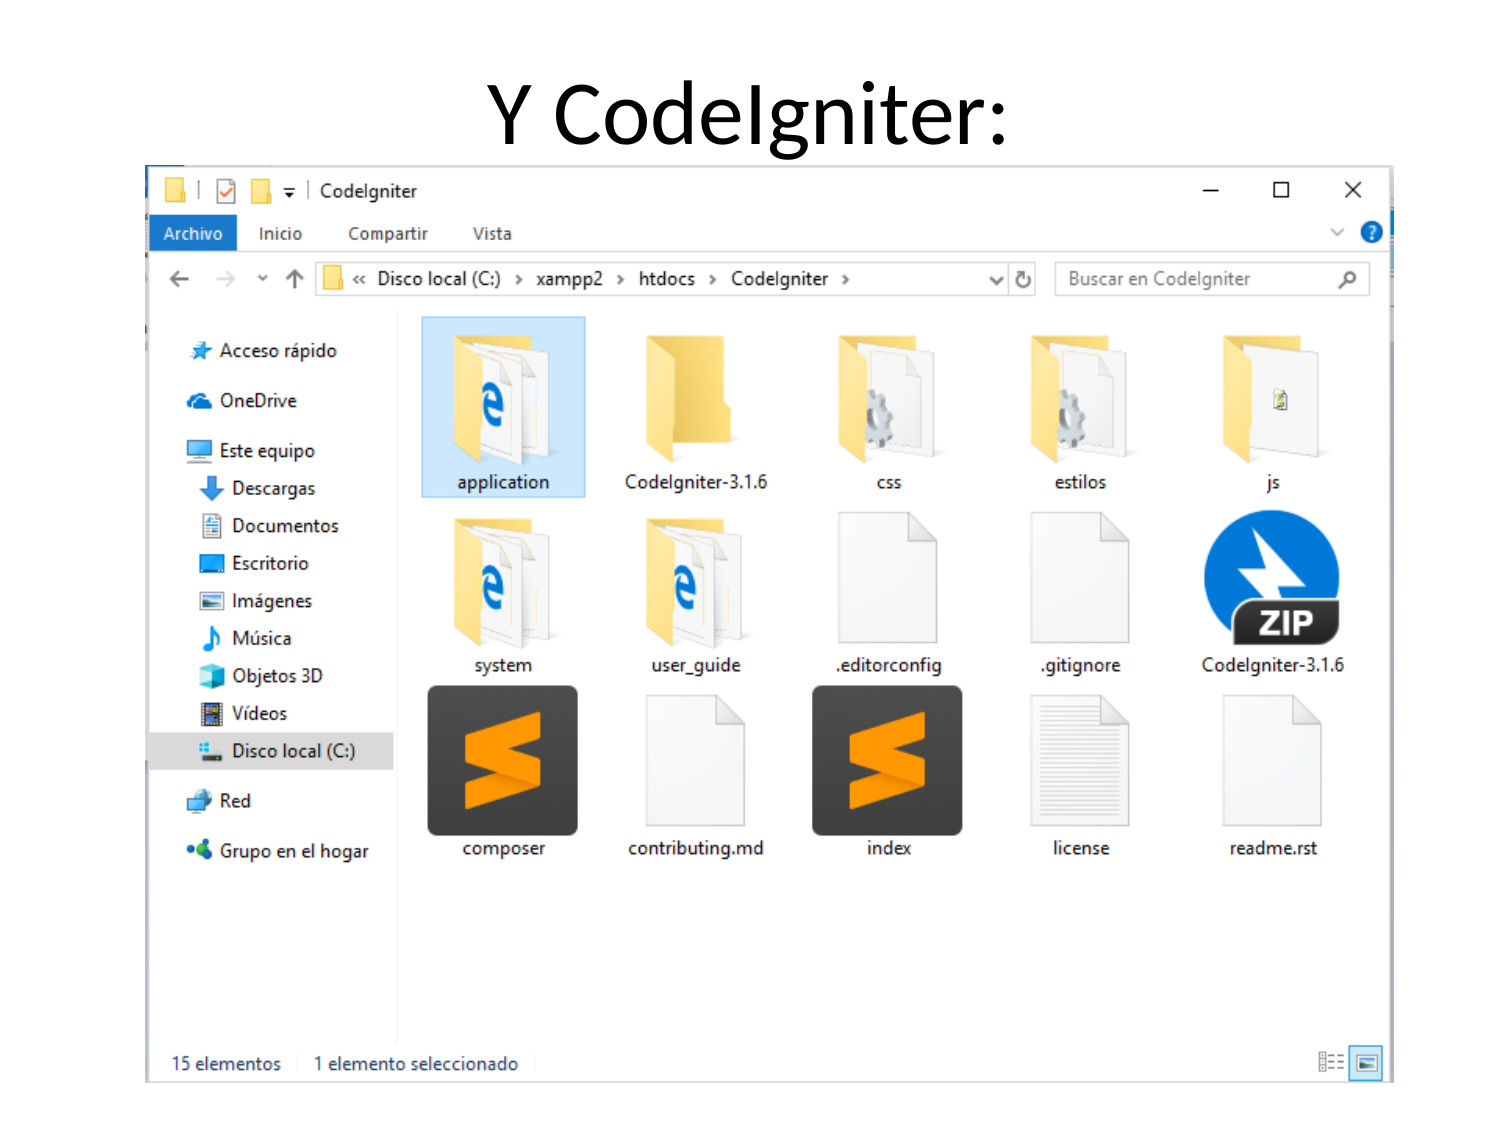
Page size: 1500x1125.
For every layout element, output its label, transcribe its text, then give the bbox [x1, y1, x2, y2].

picture [145, 165, 1394, 1083]
title Y CodeIgniter: [75, 45, 1425, 233]
